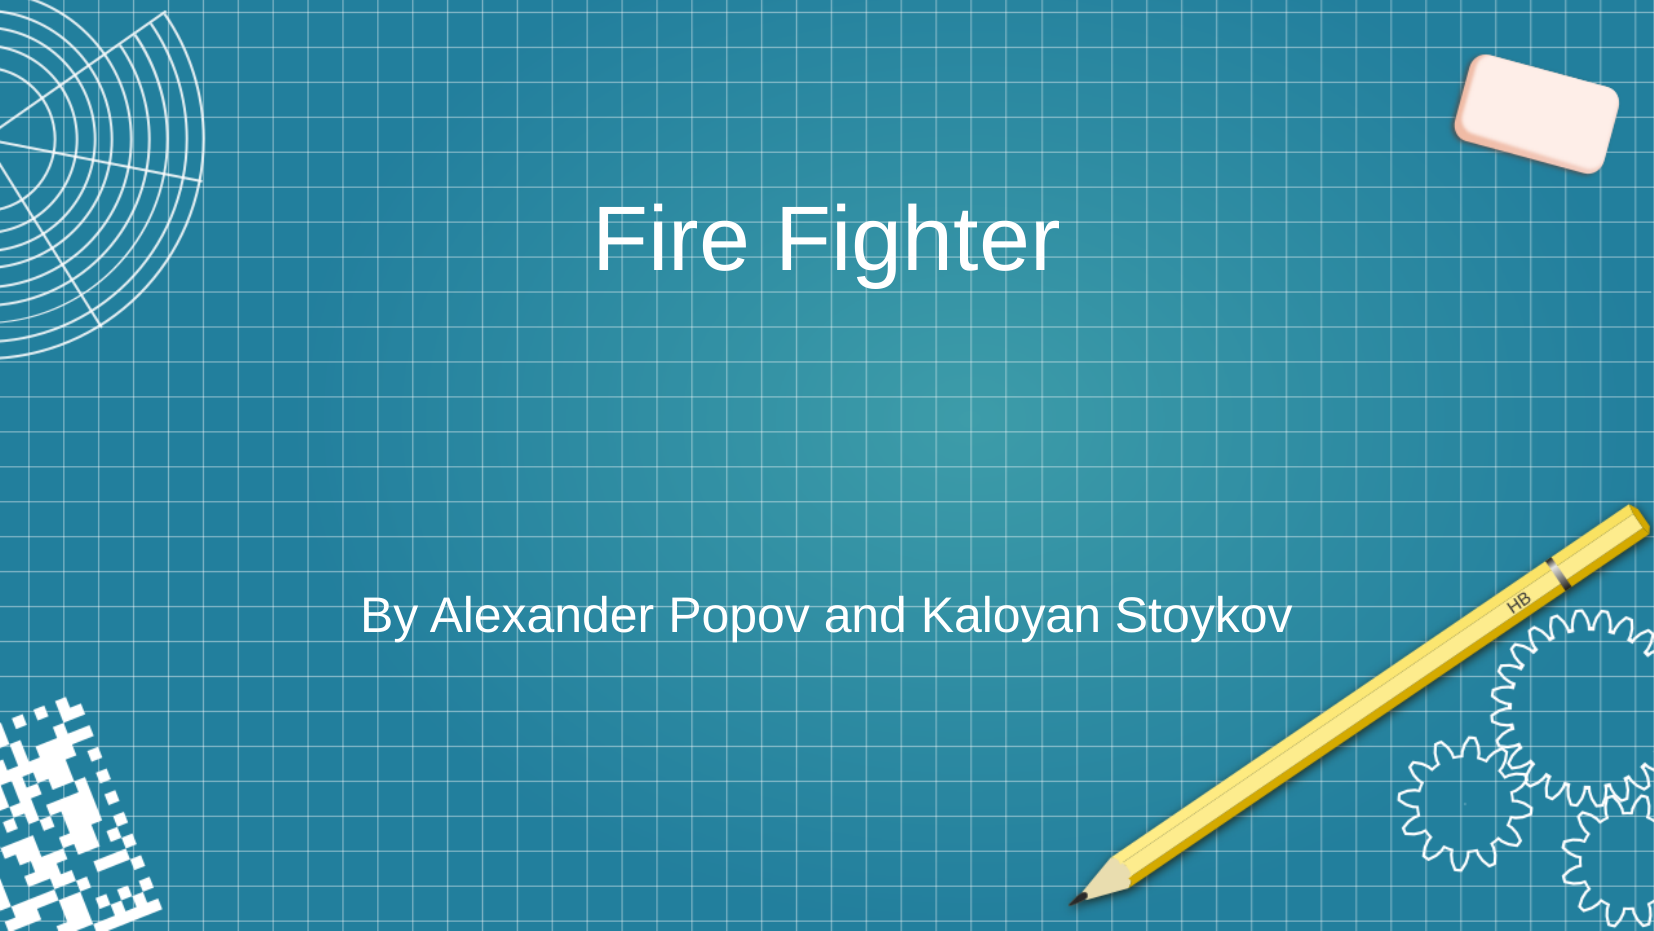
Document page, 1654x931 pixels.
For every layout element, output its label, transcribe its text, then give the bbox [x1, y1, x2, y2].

subtitle By Alexander Popov and Kaloyan Stoykov [82, 389, 1571, 842]
title Fire Fighter [82, 132, 1571, 346]
picture [0, 0, 1654, 931]
